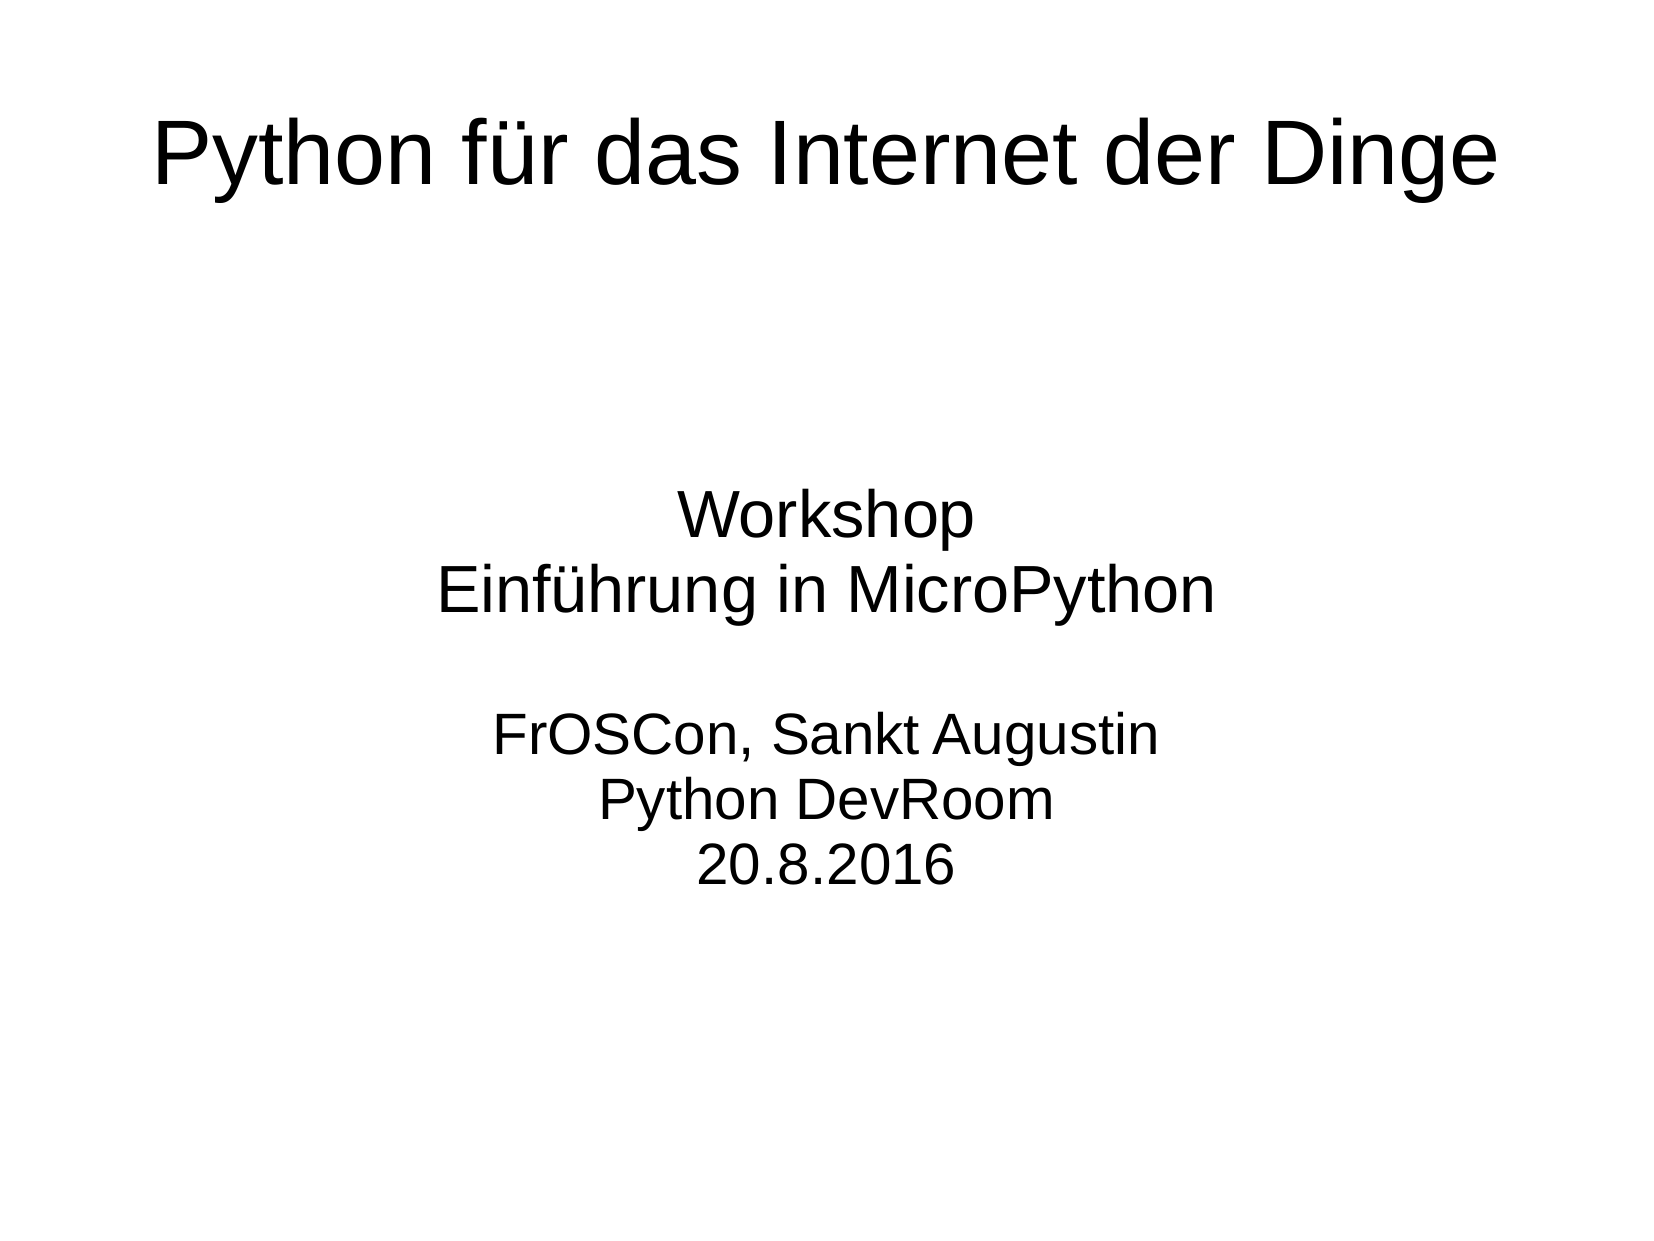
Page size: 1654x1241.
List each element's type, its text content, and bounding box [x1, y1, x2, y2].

subtitle Workshop Einführung in MicroPython FrOSCon, Sankt Augustin Python DevRoom 20.8.2016 [82, 290, 1571, 1010]
title Python für das Internet der Dinge [82, 49, 1571, 257]
